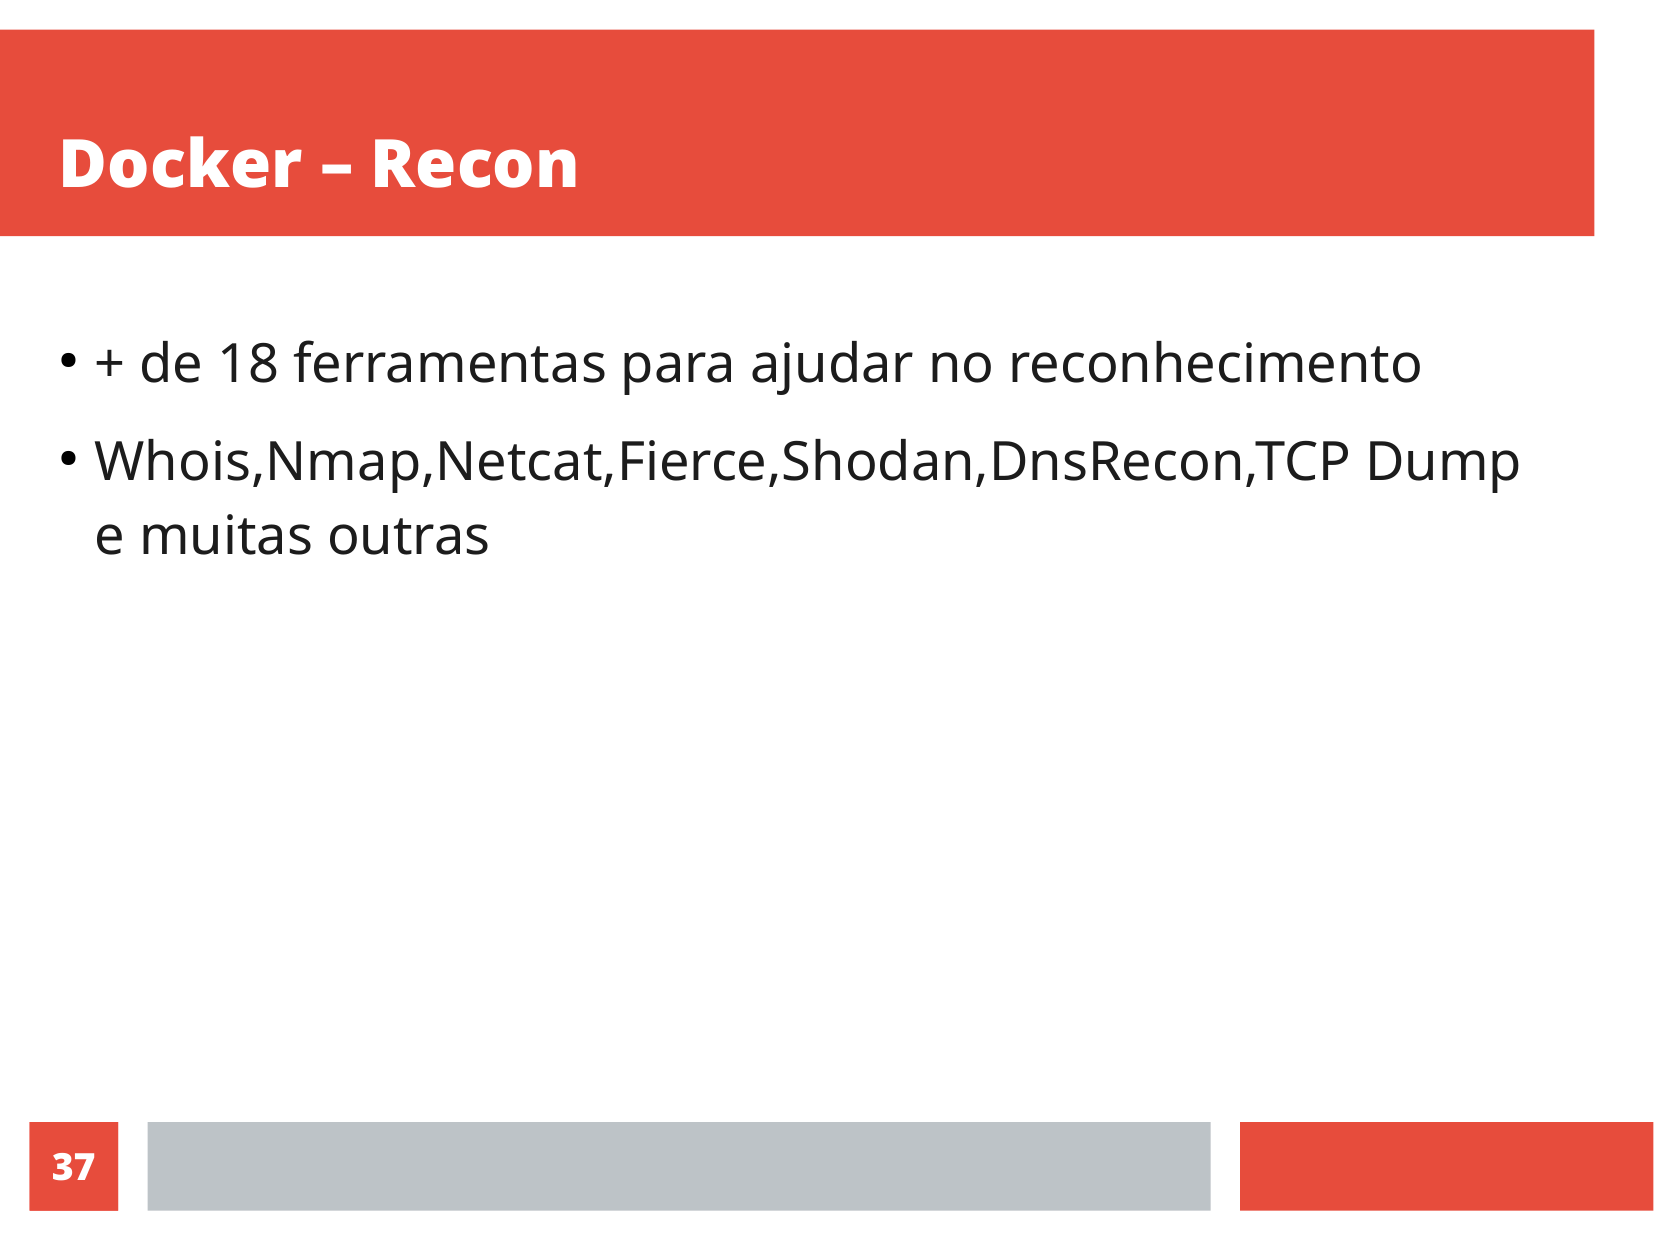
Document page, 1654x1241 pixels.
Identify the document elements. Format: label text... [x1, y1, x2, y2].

list + de 18 ferramentas para ajudar no reconhecimento Whois,Nmap,Netcat,Fierce,Shodan,DnsRecon,TCP Dump e muitas outras [59, 324, 1565, 1093]
title Docker – Recon [59, 59, 1595, 207]
